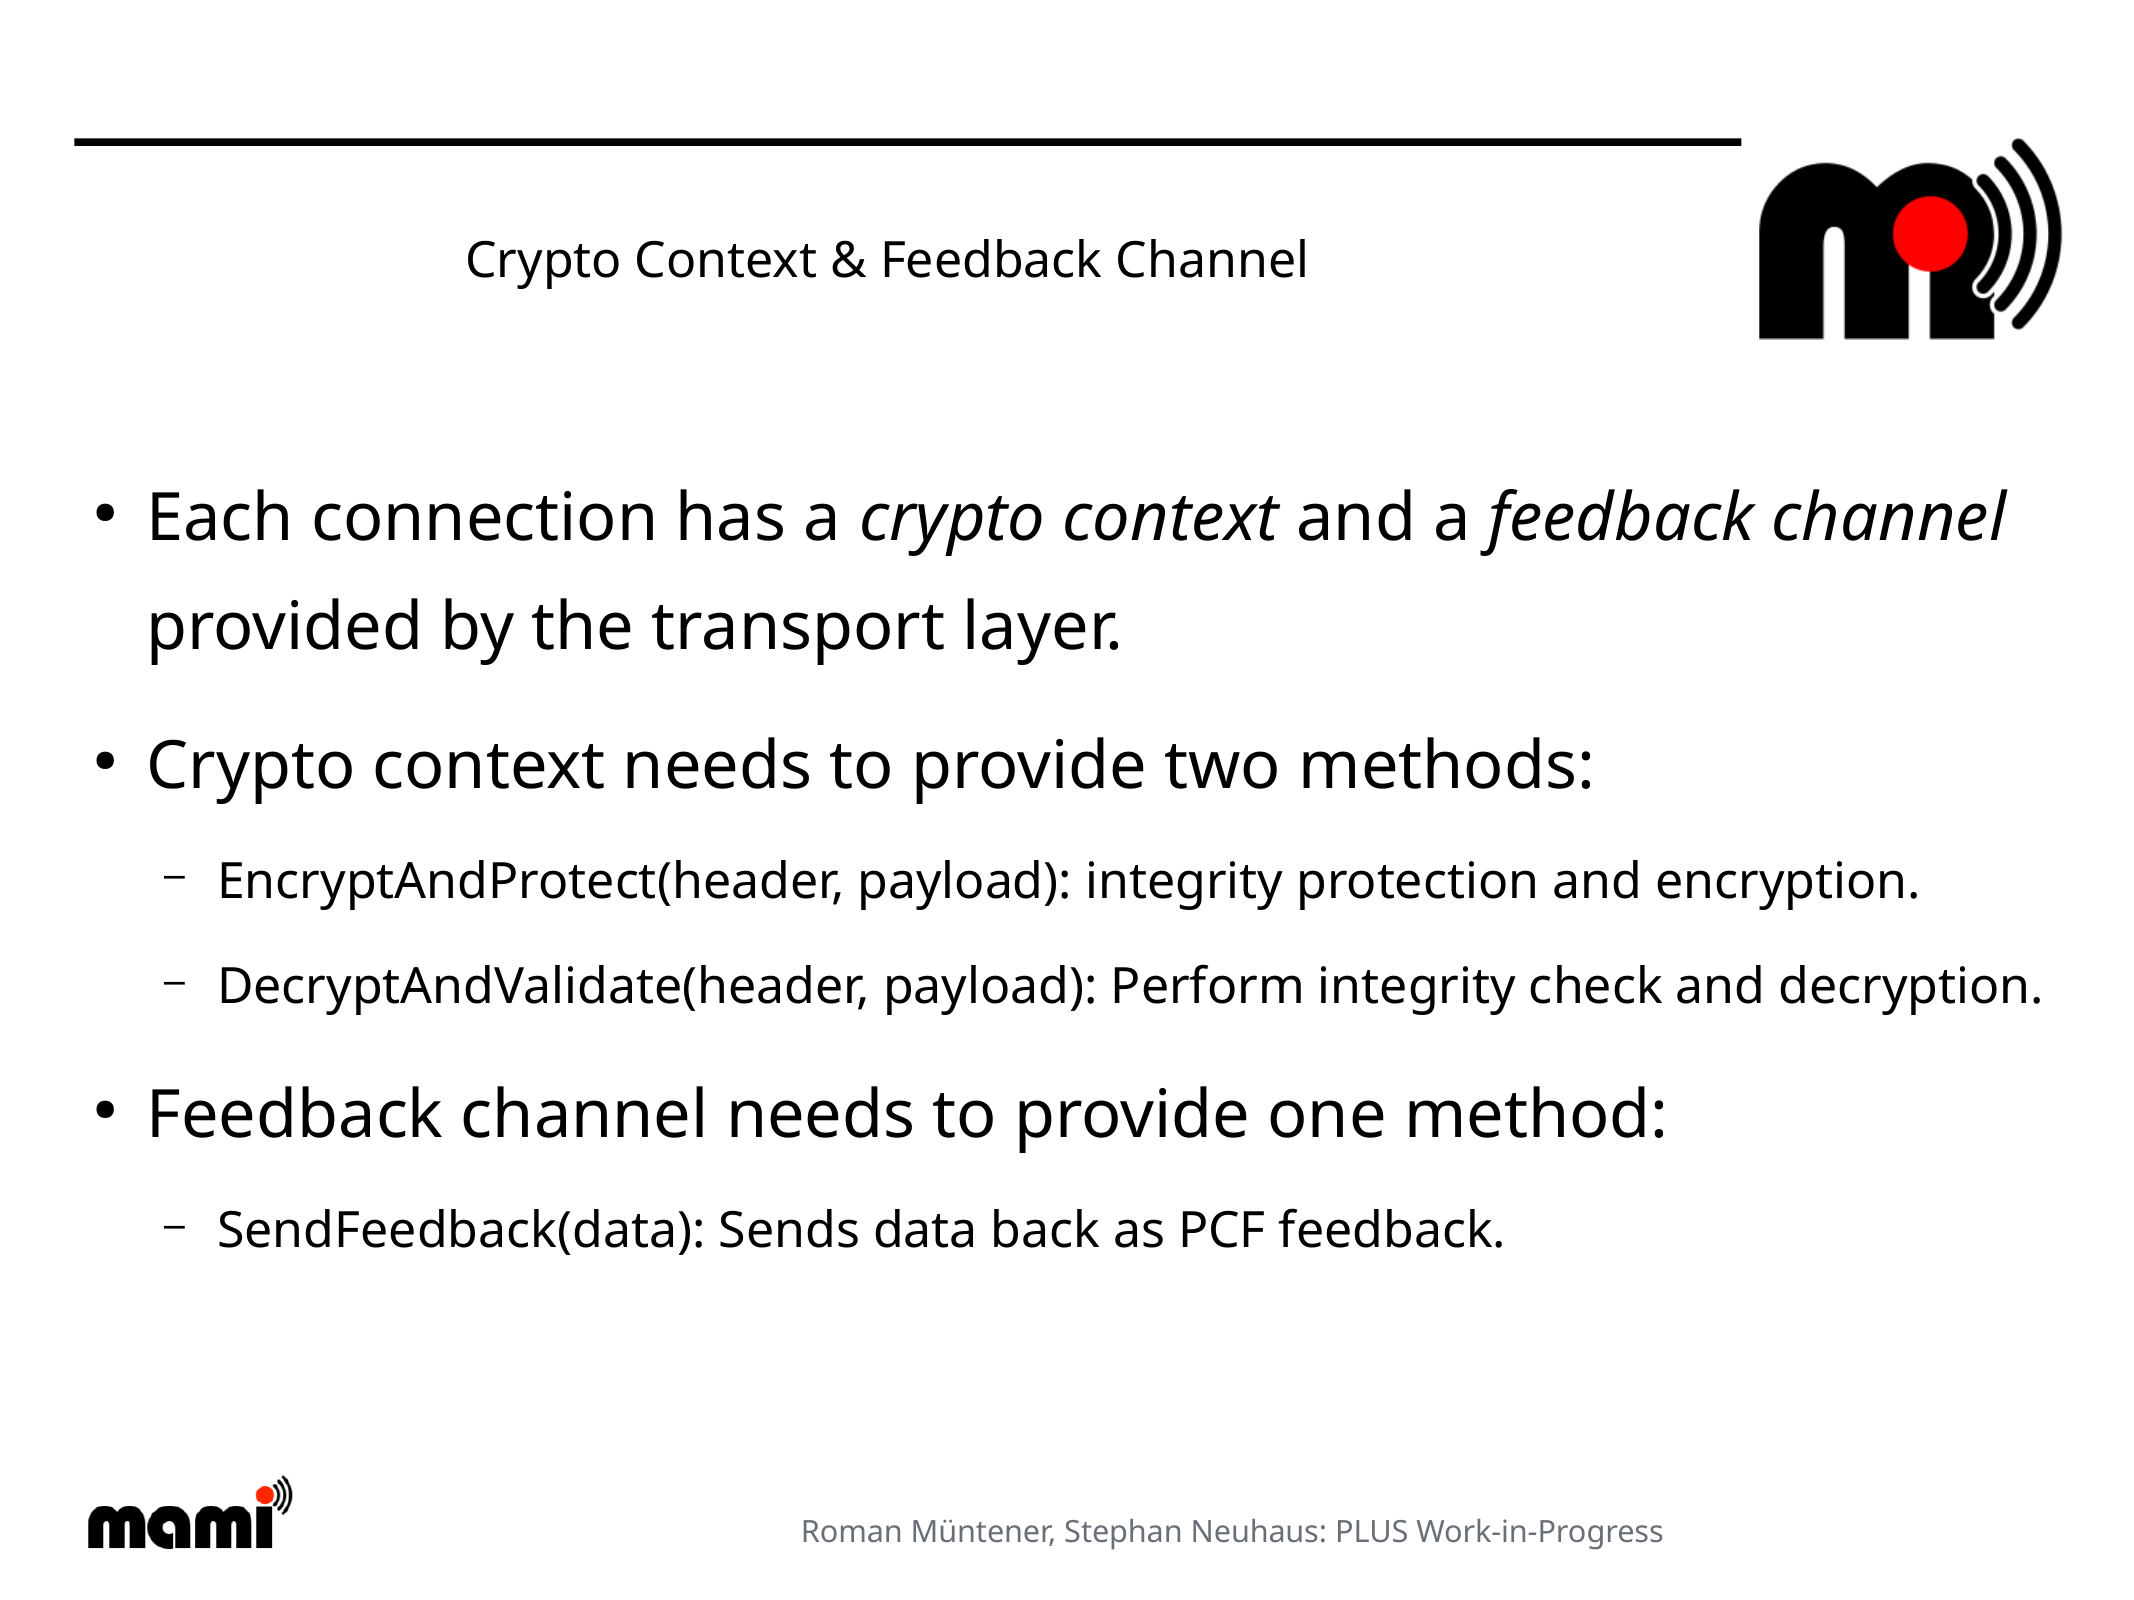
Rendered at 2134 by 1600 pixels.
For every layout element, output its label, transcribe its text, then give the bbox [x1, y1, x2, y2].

title Crypto Context & Feedback Channel [75, 144, 1700, 372]
list Each connection has a crypto context and a feedback channel provided by the transport layer. Crypto context needs to provide two methods: EncryptAndProtect(header, payload): integrity protection and encryption. DecryptAndValidate(header, payload): Perform integrity check and decryption. Feedback channel needs to provide one method: SendFeedback(data): Sends data back as PCF feedback. [75, 451, 2053, 1462]
picture [1758, 138, 2065, 340]
picture [86, 1473, 294, 1552]
